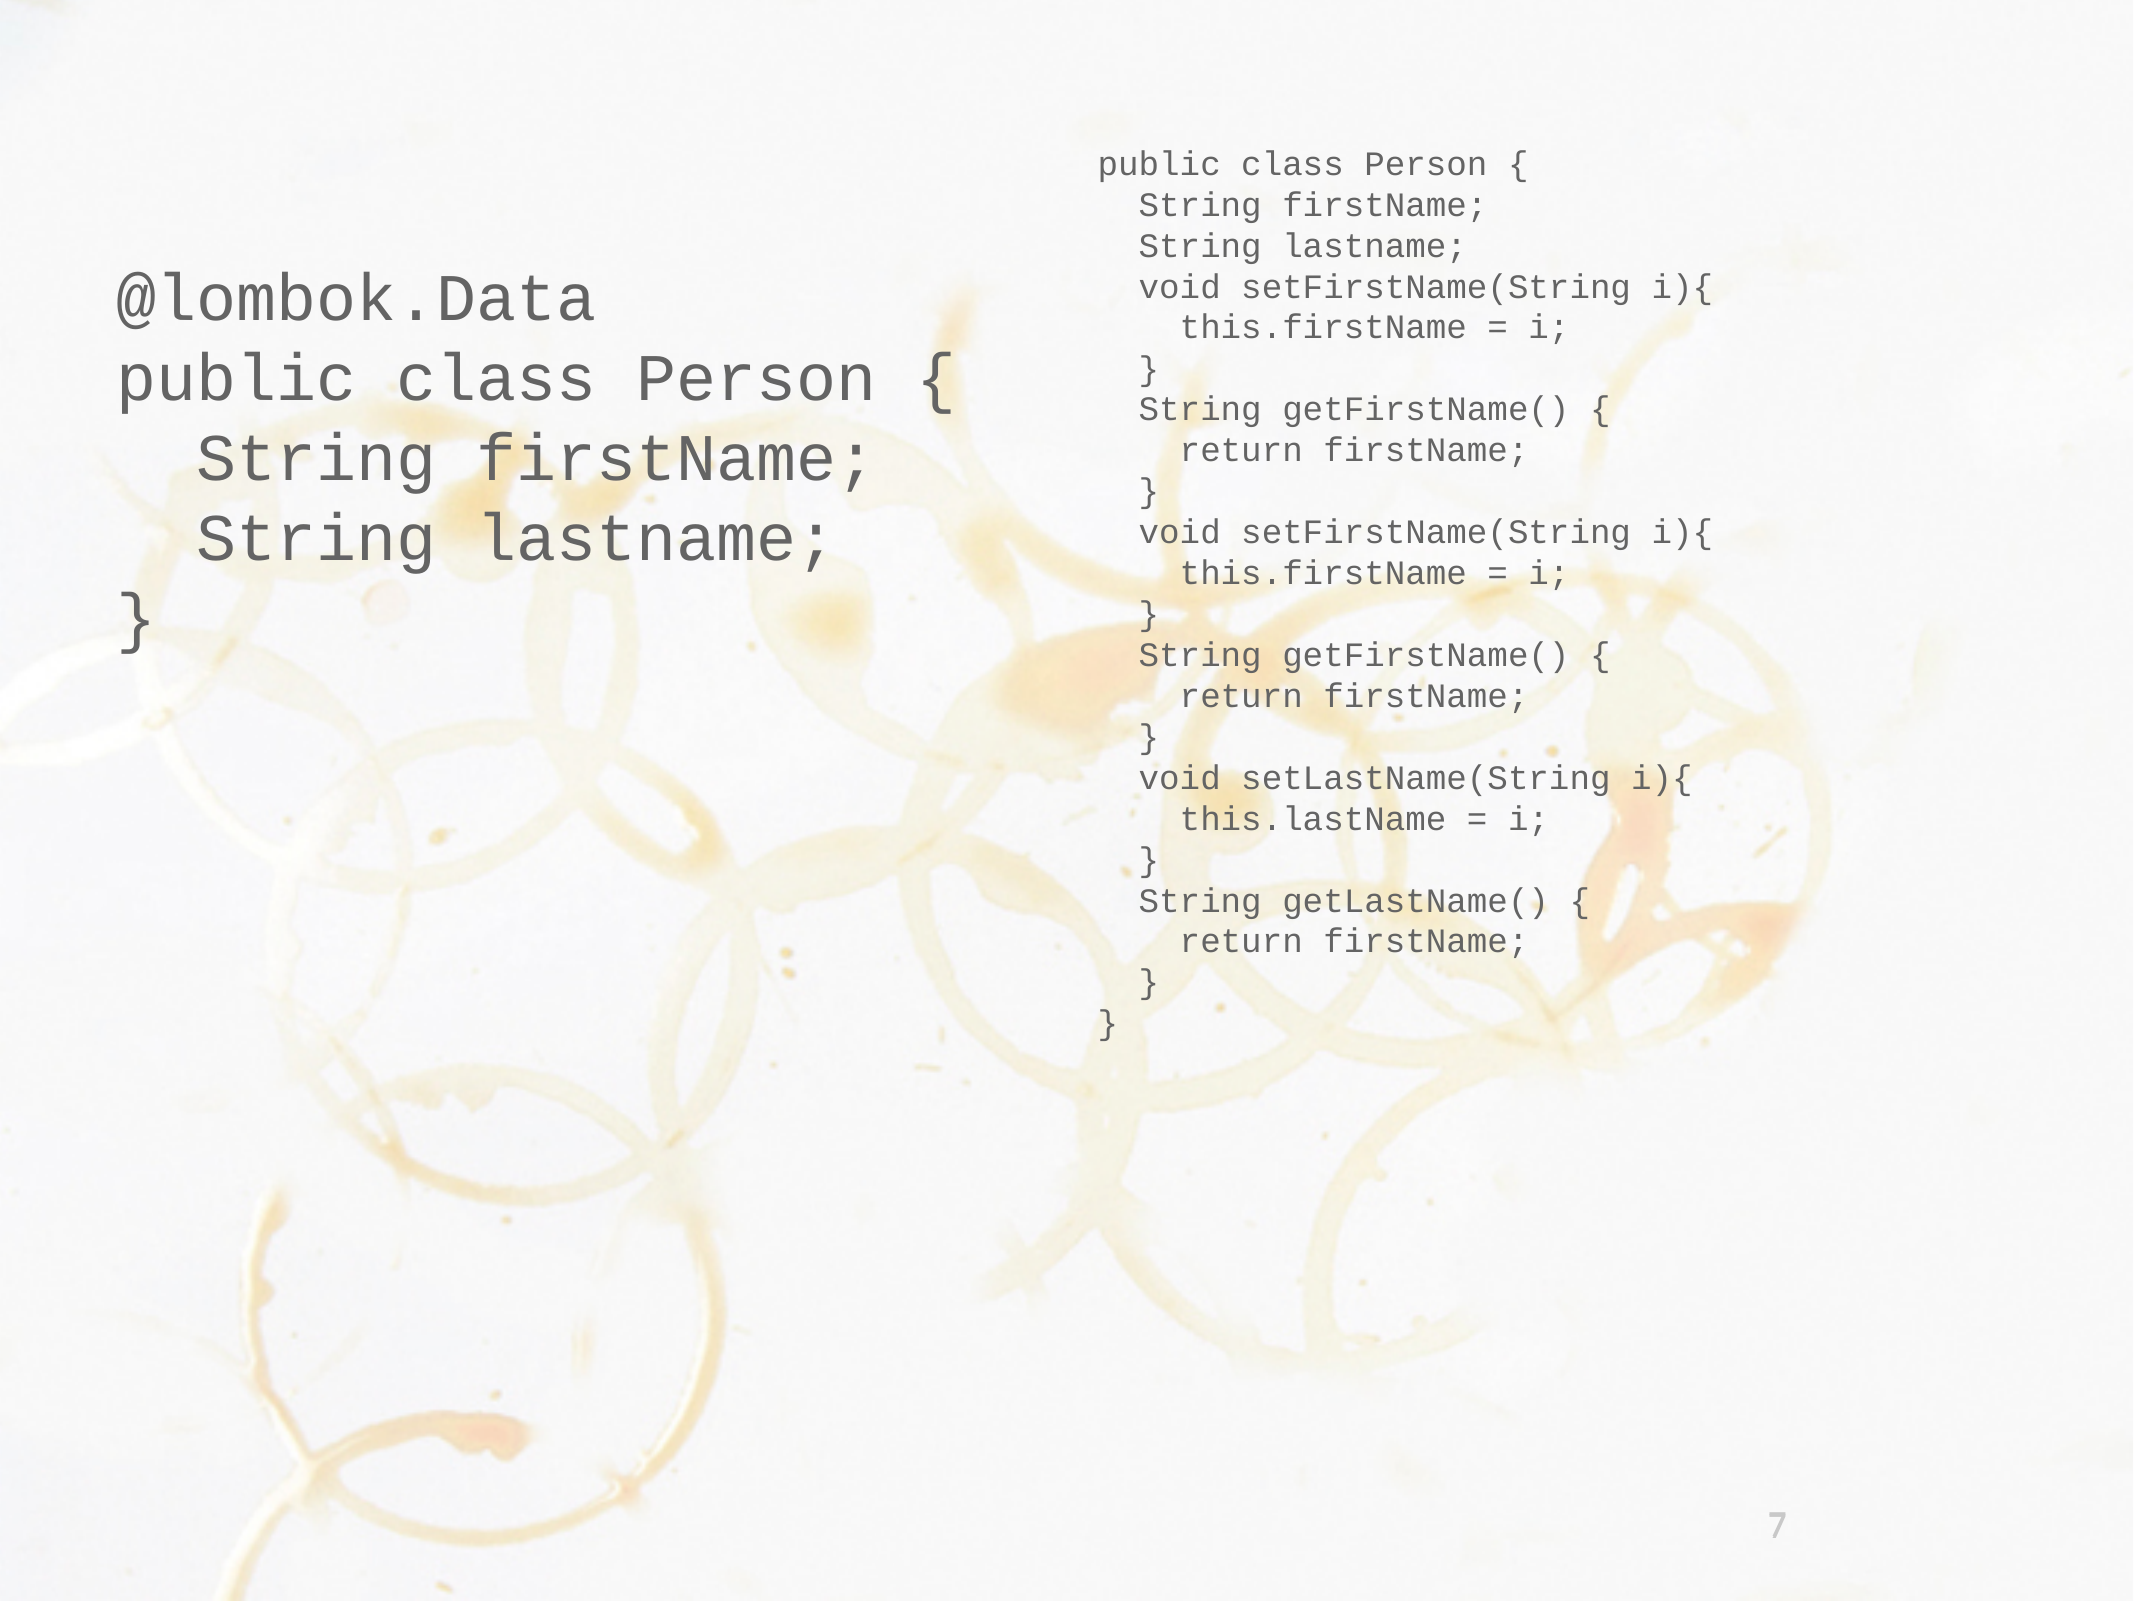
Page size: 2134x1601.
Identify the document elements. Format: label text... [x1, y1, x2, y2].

picture [0, 0, 2134, 1601]
list public class Person { String firstName; String lastname; void setFirstName(String i){ this.firstName = i; } String getFirstName() { return firstName; } void setFirstName(String i){ this.firstName = i; } String getFirstName() { return firstName; } void setLastName(String i){ this.lastName = i; } String getLastName() { return firstName; } } [1049, 91, 2133, 1051]
list @lombok.Data public class Person { String firstName; String lastname; } [45, 245, 1049, 909]
text_box <number> [1747, 1497, 1809, 1554]
